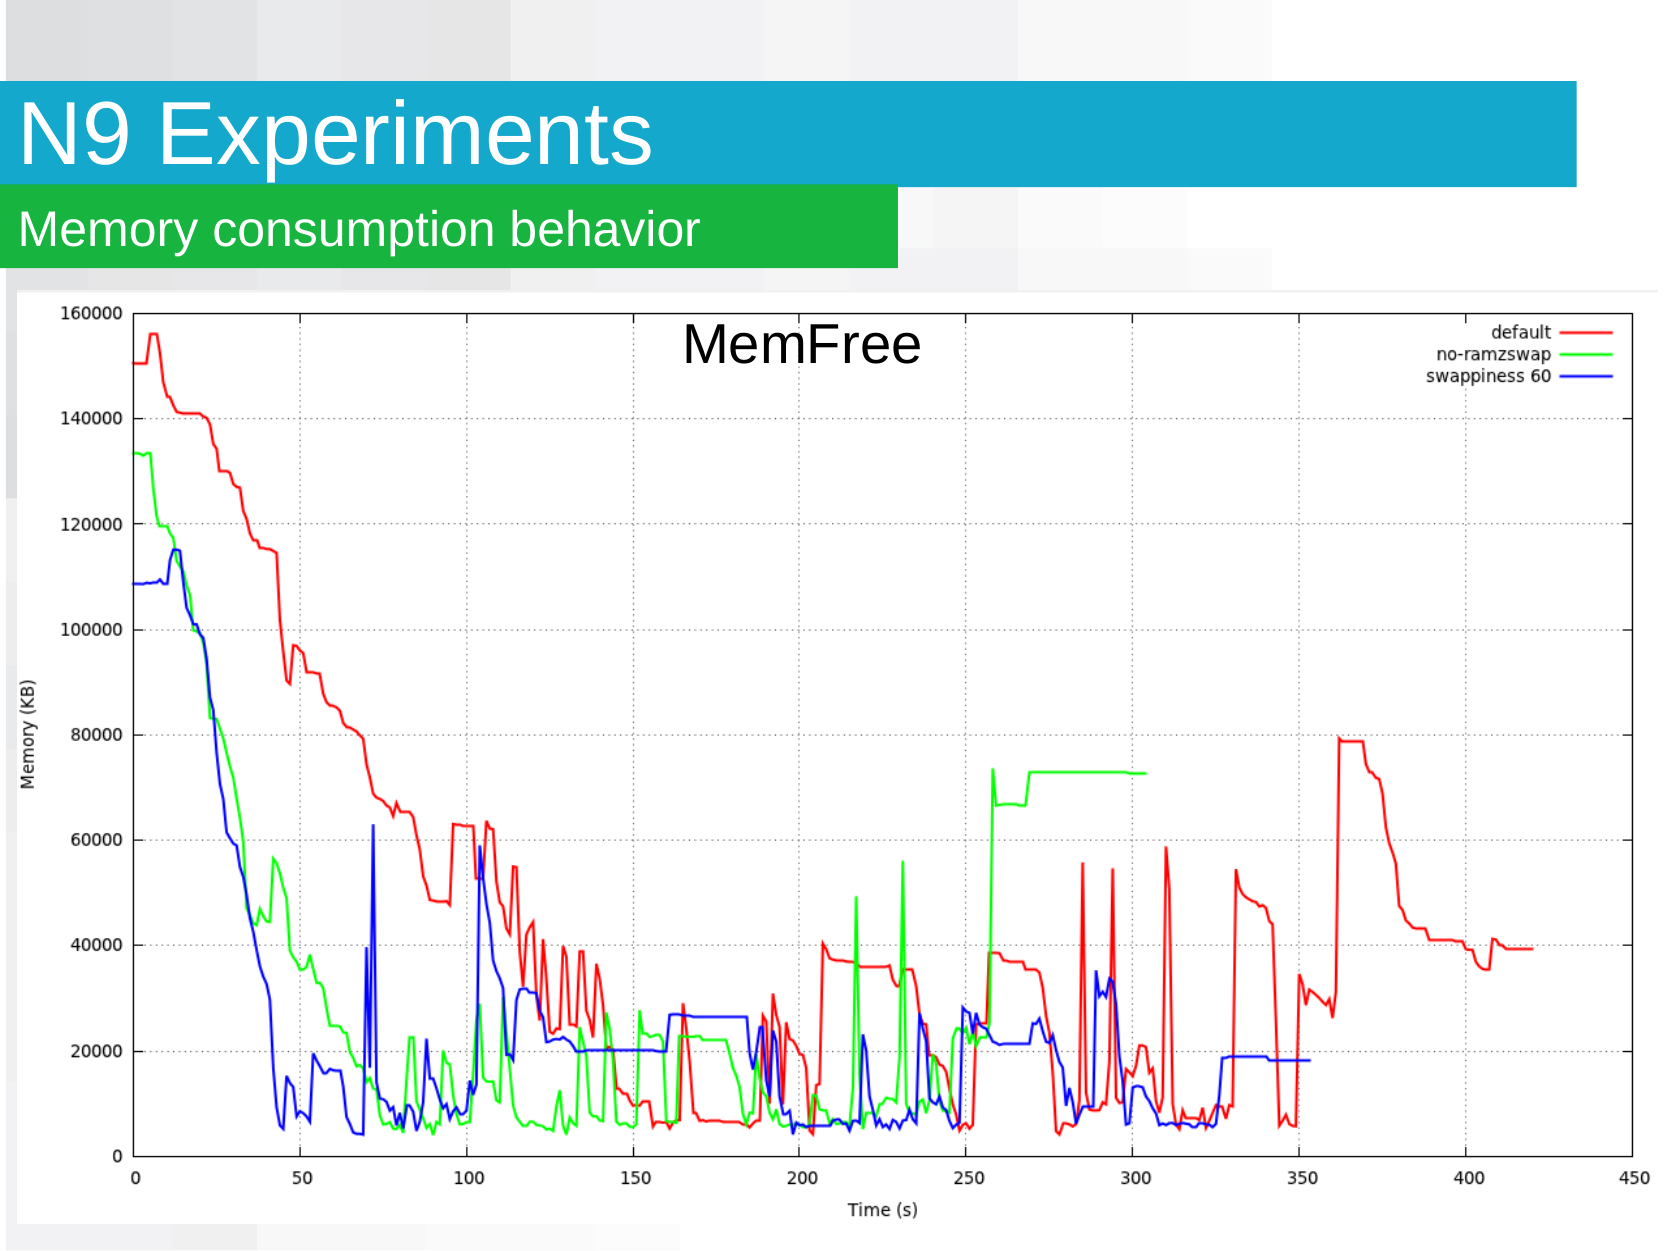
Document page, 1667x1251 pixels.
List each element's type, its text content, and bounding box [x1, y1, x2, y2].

text_box MemFree [667, 300, 938, 383]
text_box Memory consumption behavior [0, 184, 898, 269]
picture [5, 0, 1667, 1251]
title N9 Experiments [0, 81, 1577, 188]
